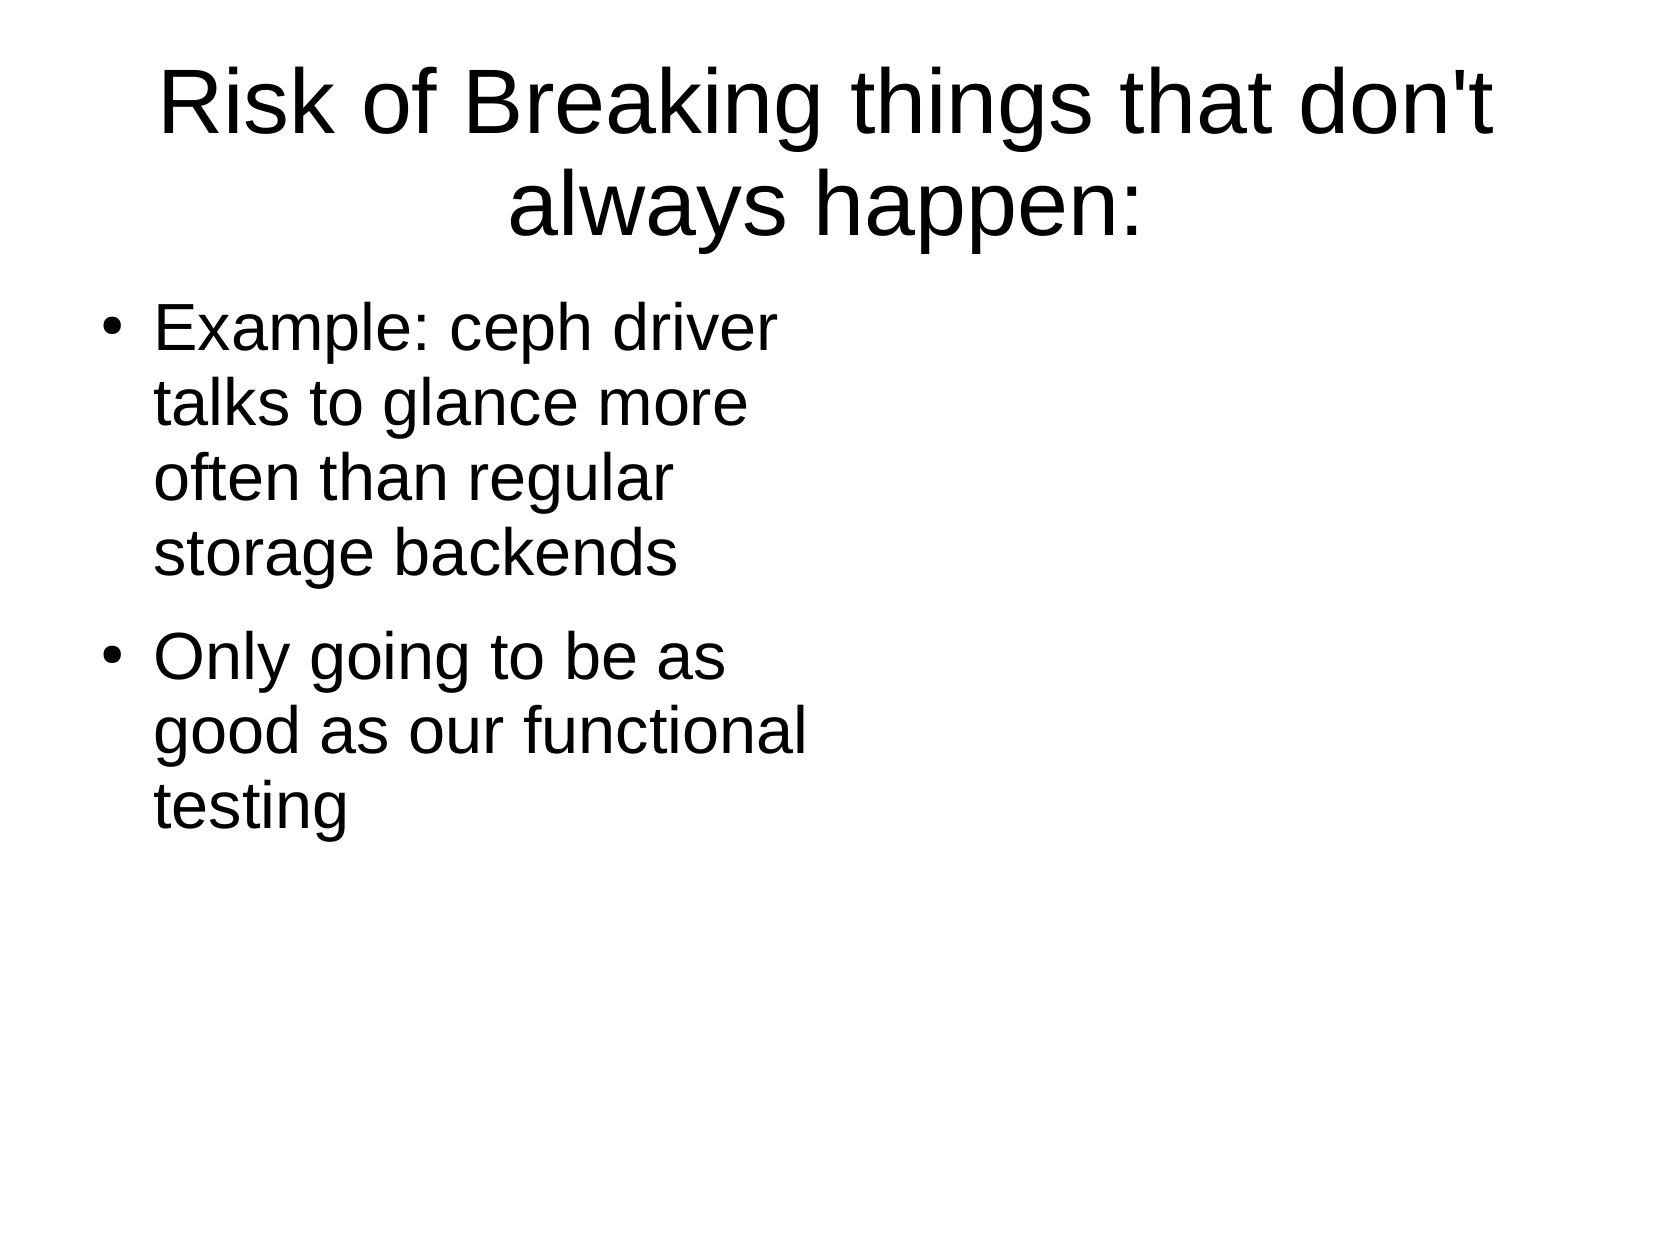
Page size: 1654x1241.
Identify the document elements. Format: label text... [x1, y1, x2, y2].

list Example: ceph driver talks to glance more often than regular storage backends Only going to be as good as our functional testing [82, 290, 809, 1010]
title Risk of Breaking things that don't always happen: [82, 49, 1571, 257]
